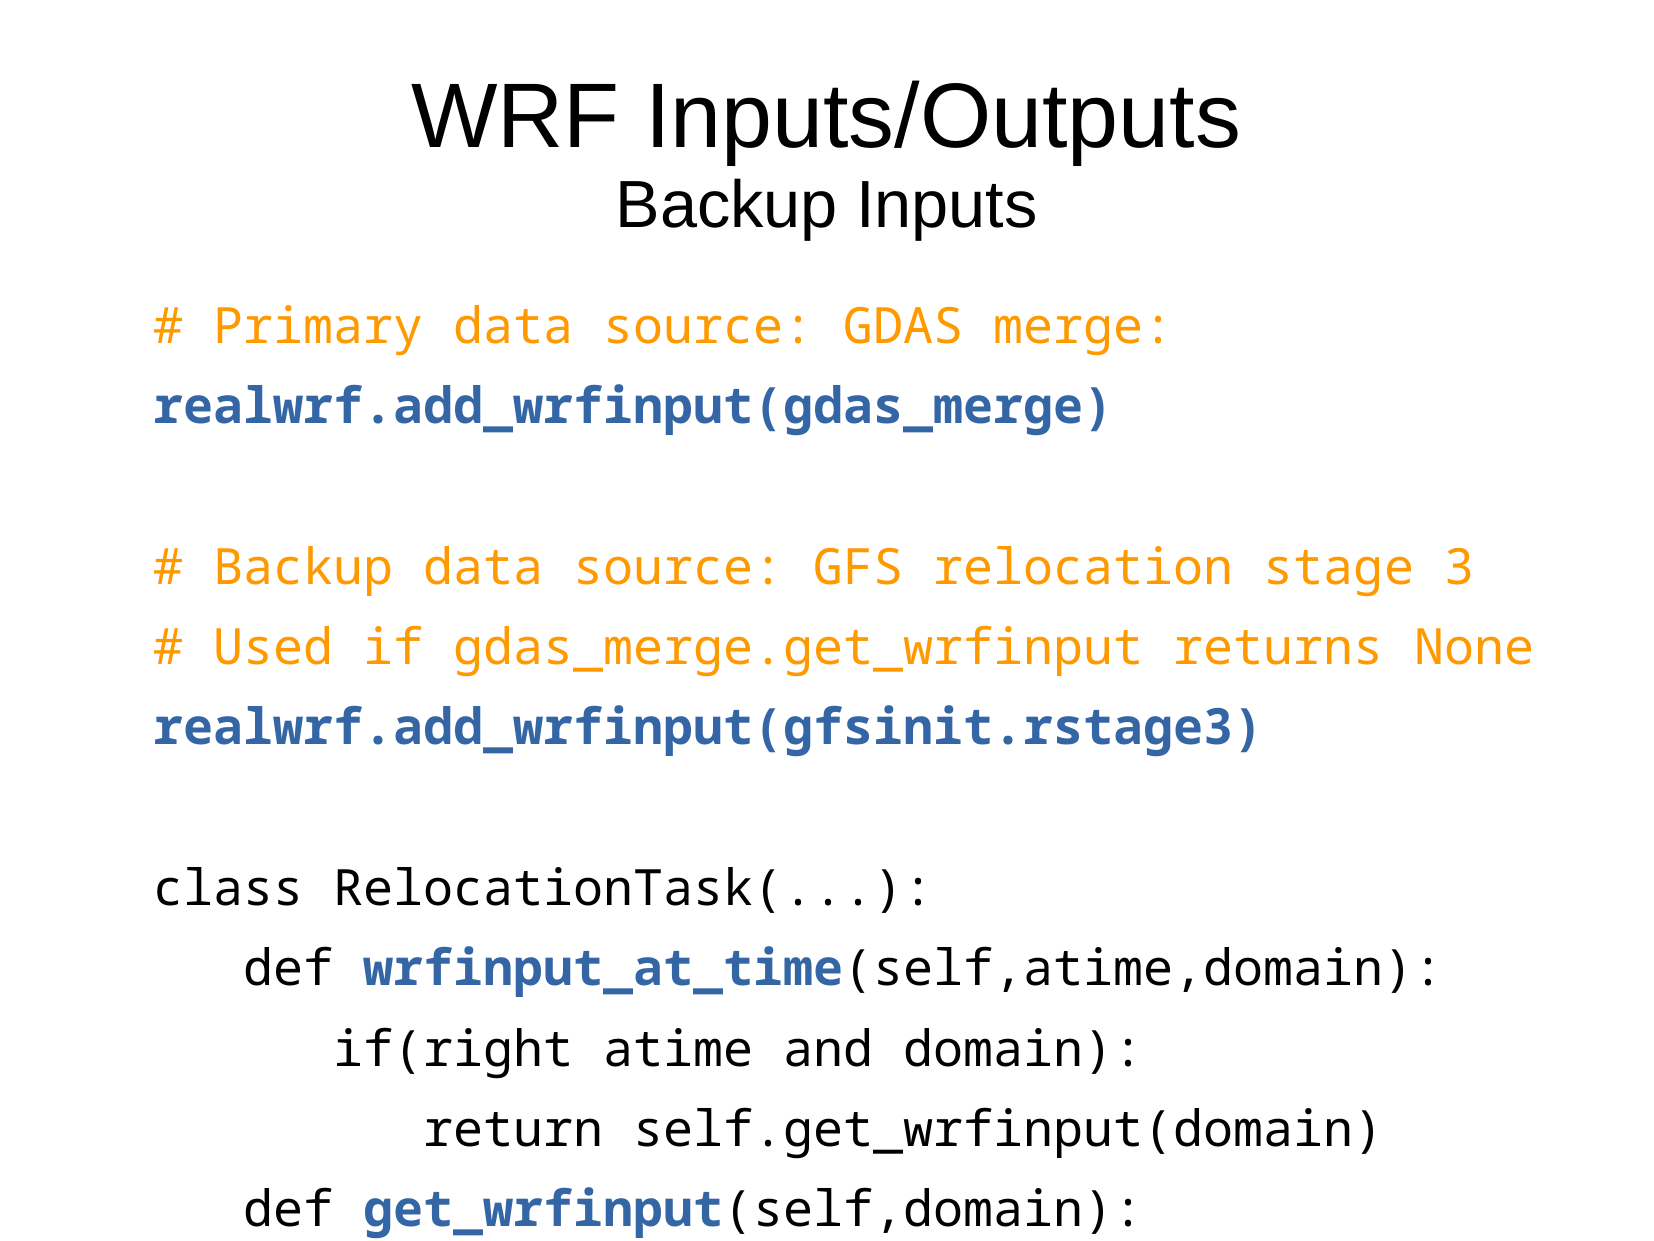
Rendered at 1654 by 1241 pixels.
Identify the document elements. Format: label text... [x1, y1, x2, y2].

title WRF Inputs/Outputs Backup Inputs [82, 49, 1571, 257]
list # Primary data source: GDAS merge: realwrf.add_wrfinput(gdas_merge) # Backup data source: GFS relocation stage 3 # Used if gdas_merge.get_wrfinput returns None realwrf.add_wrfinput(gfsinit.rstage3) class RelocationTask(...): def wrfinput_at_time(self,atime,domain): if(right atime and domain): return self.get_wrfinput(domain) def get_wrfinput(self,domain): pass # (Defined in subclasses) [82, 290, 1571, 1186]
